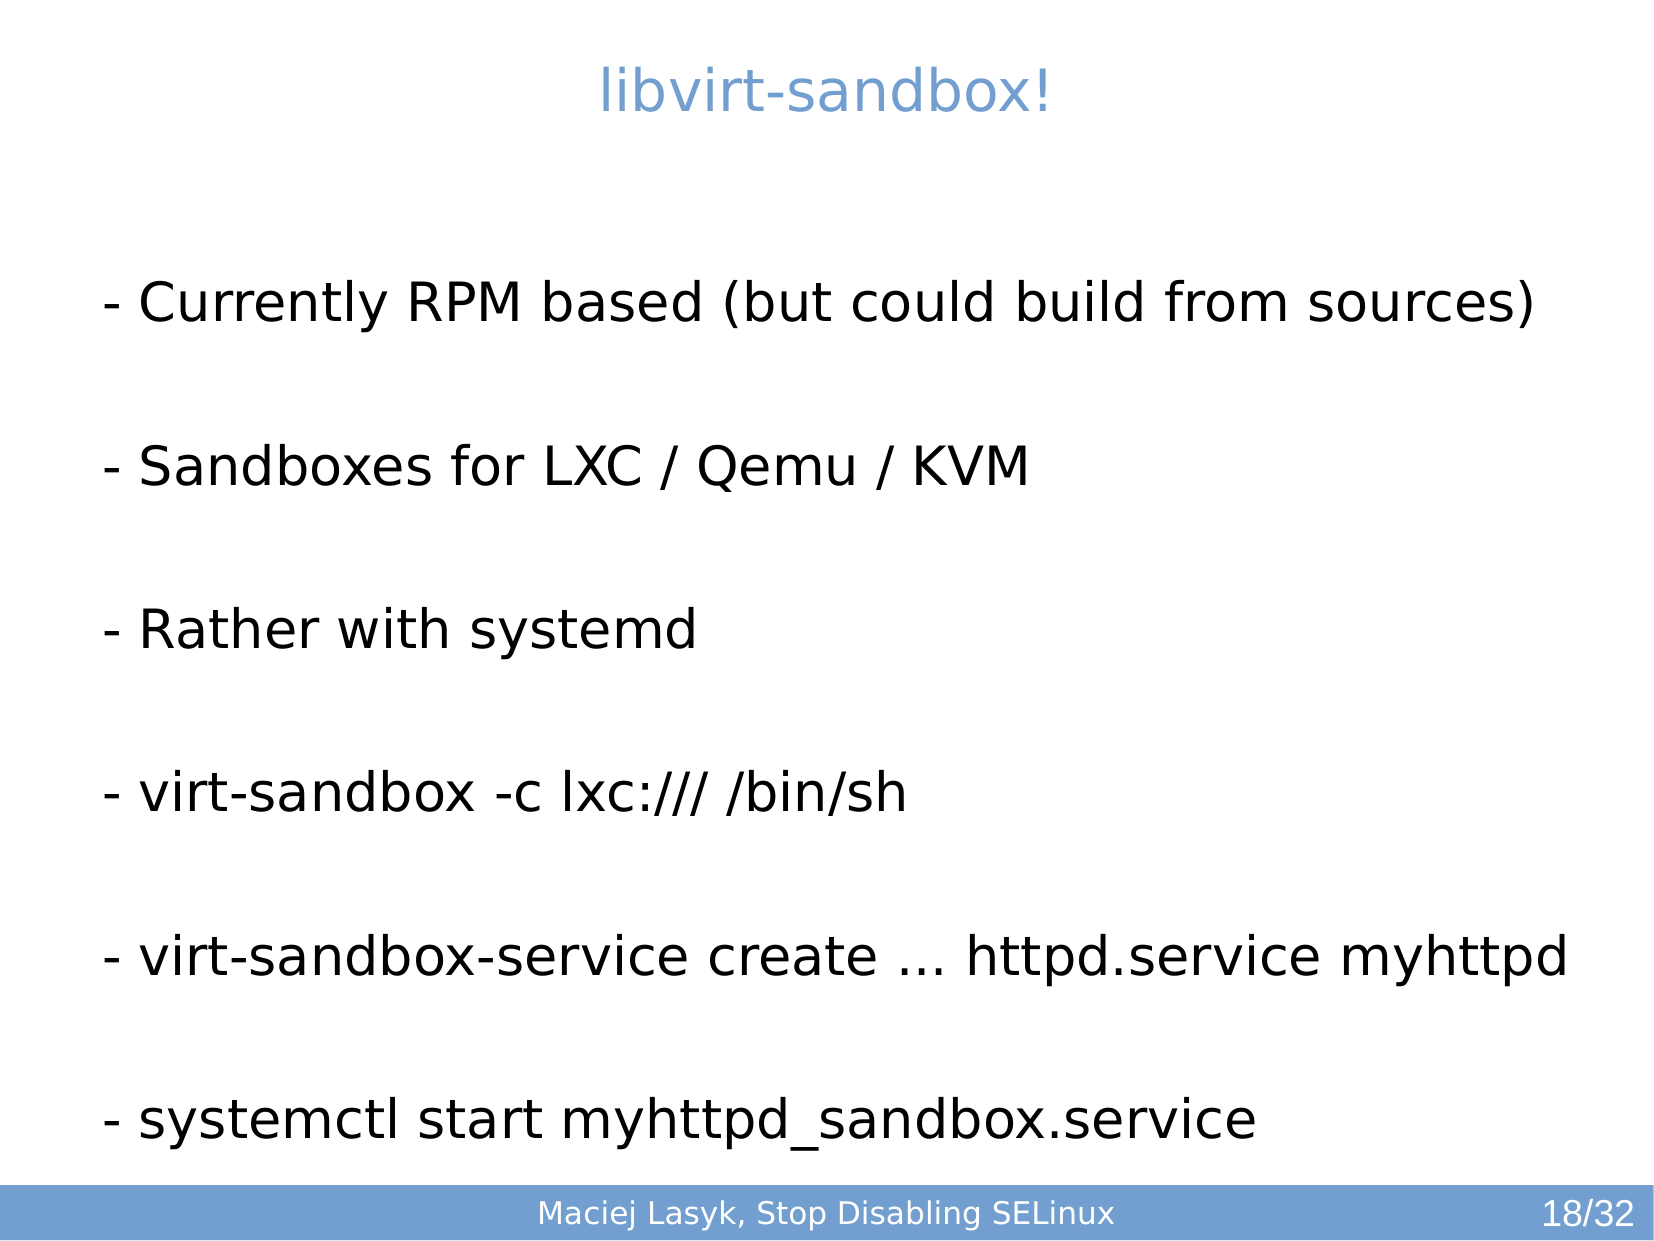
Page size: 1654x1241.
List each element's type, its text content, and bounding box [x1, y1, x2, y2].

text_box [0, 1185, 1516, 1241]
text_box 18/32 [1516, 1185, 1650, 1241]
text_box libvirt-sandbox! [583, 50, 1070, 133]
text_box [1650, 1185, 1654, 1241]
text_box Maciej Lasyk, Stop Disabling SELinux [522, 1188, 1132, 1240]
text_box - Currently RPM based (but could build from sources) - Sandboxes for LXC / Qemu / KVM - Rather with systemd - virt-sandbox -c lxc:/// /bin/sh - virt-sandbox-service create ... httpd.service myhttpd - systemctl start myhttpd_sandbox.service [87, 264, 1588, 1159]
